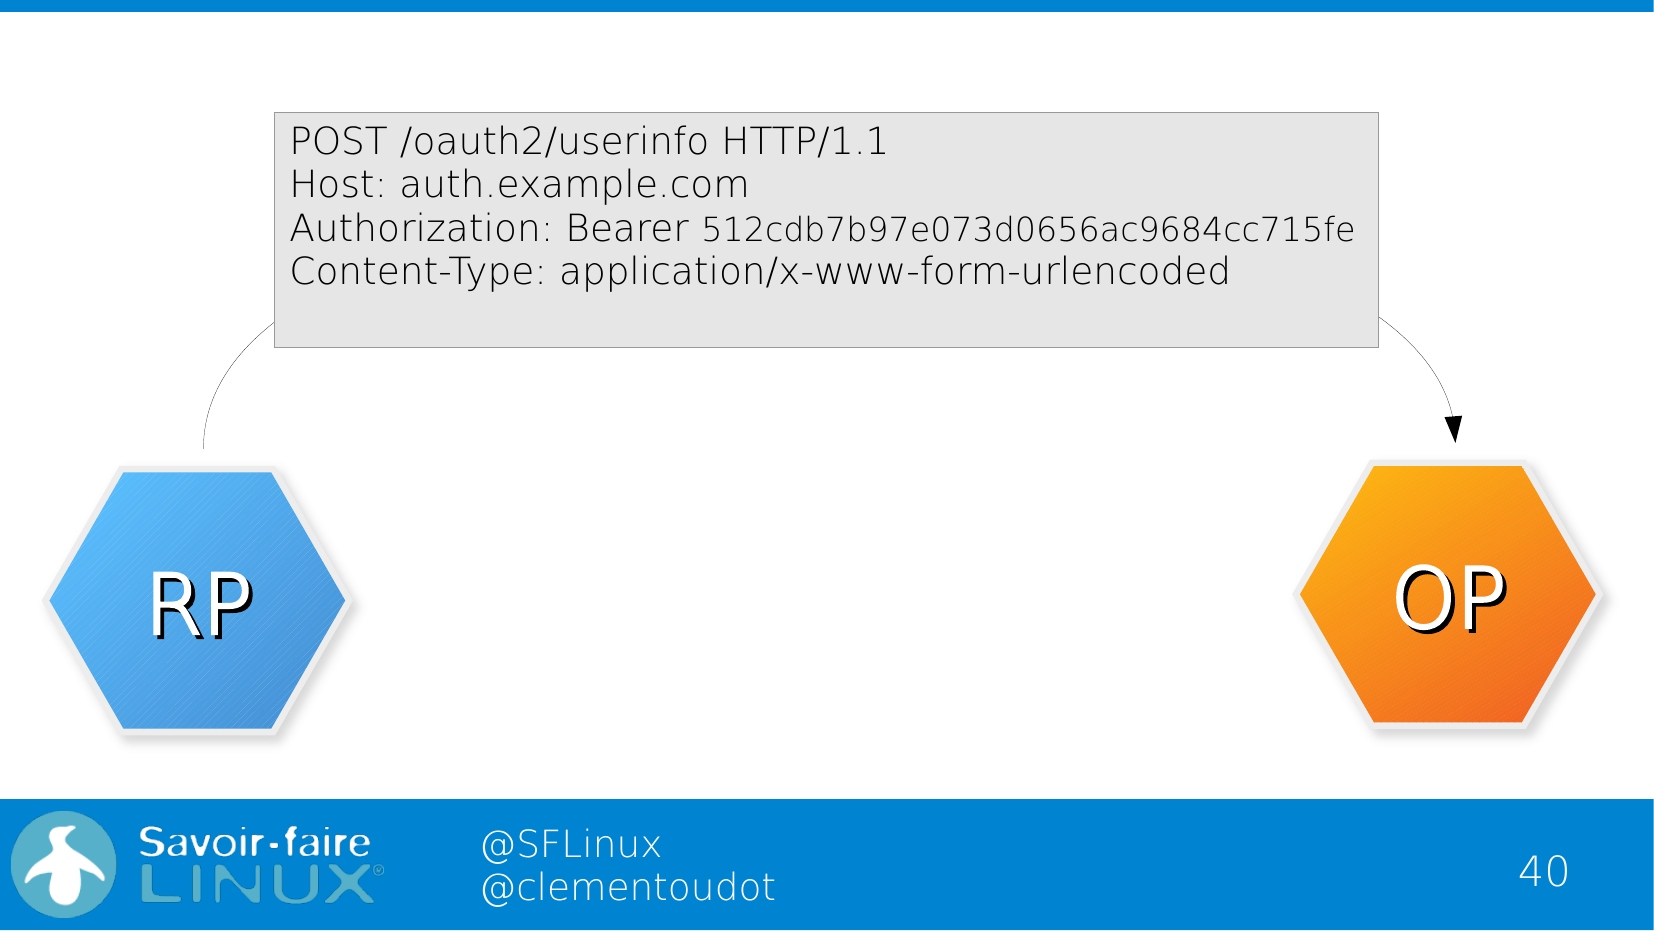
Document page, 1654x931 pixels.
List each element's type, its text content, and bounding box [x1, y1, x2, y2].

picture [1275, 442, 1636, 762]
text_box RP [129, 549, 285, 662]
text_box OP [1375, 542, 1534, 753]
picture [11, 811, 384, 918]
text_box POST /oauth2/userinfo HTTP/1.1 Host: auth.example.com Authorization: Bearer 512cdb7b97e073d0656ac9684cc715fe Content-Type: application/x-www-form-urlencoded [274, 112, 1379, 348]
picture [23, 448, 384, 768]
